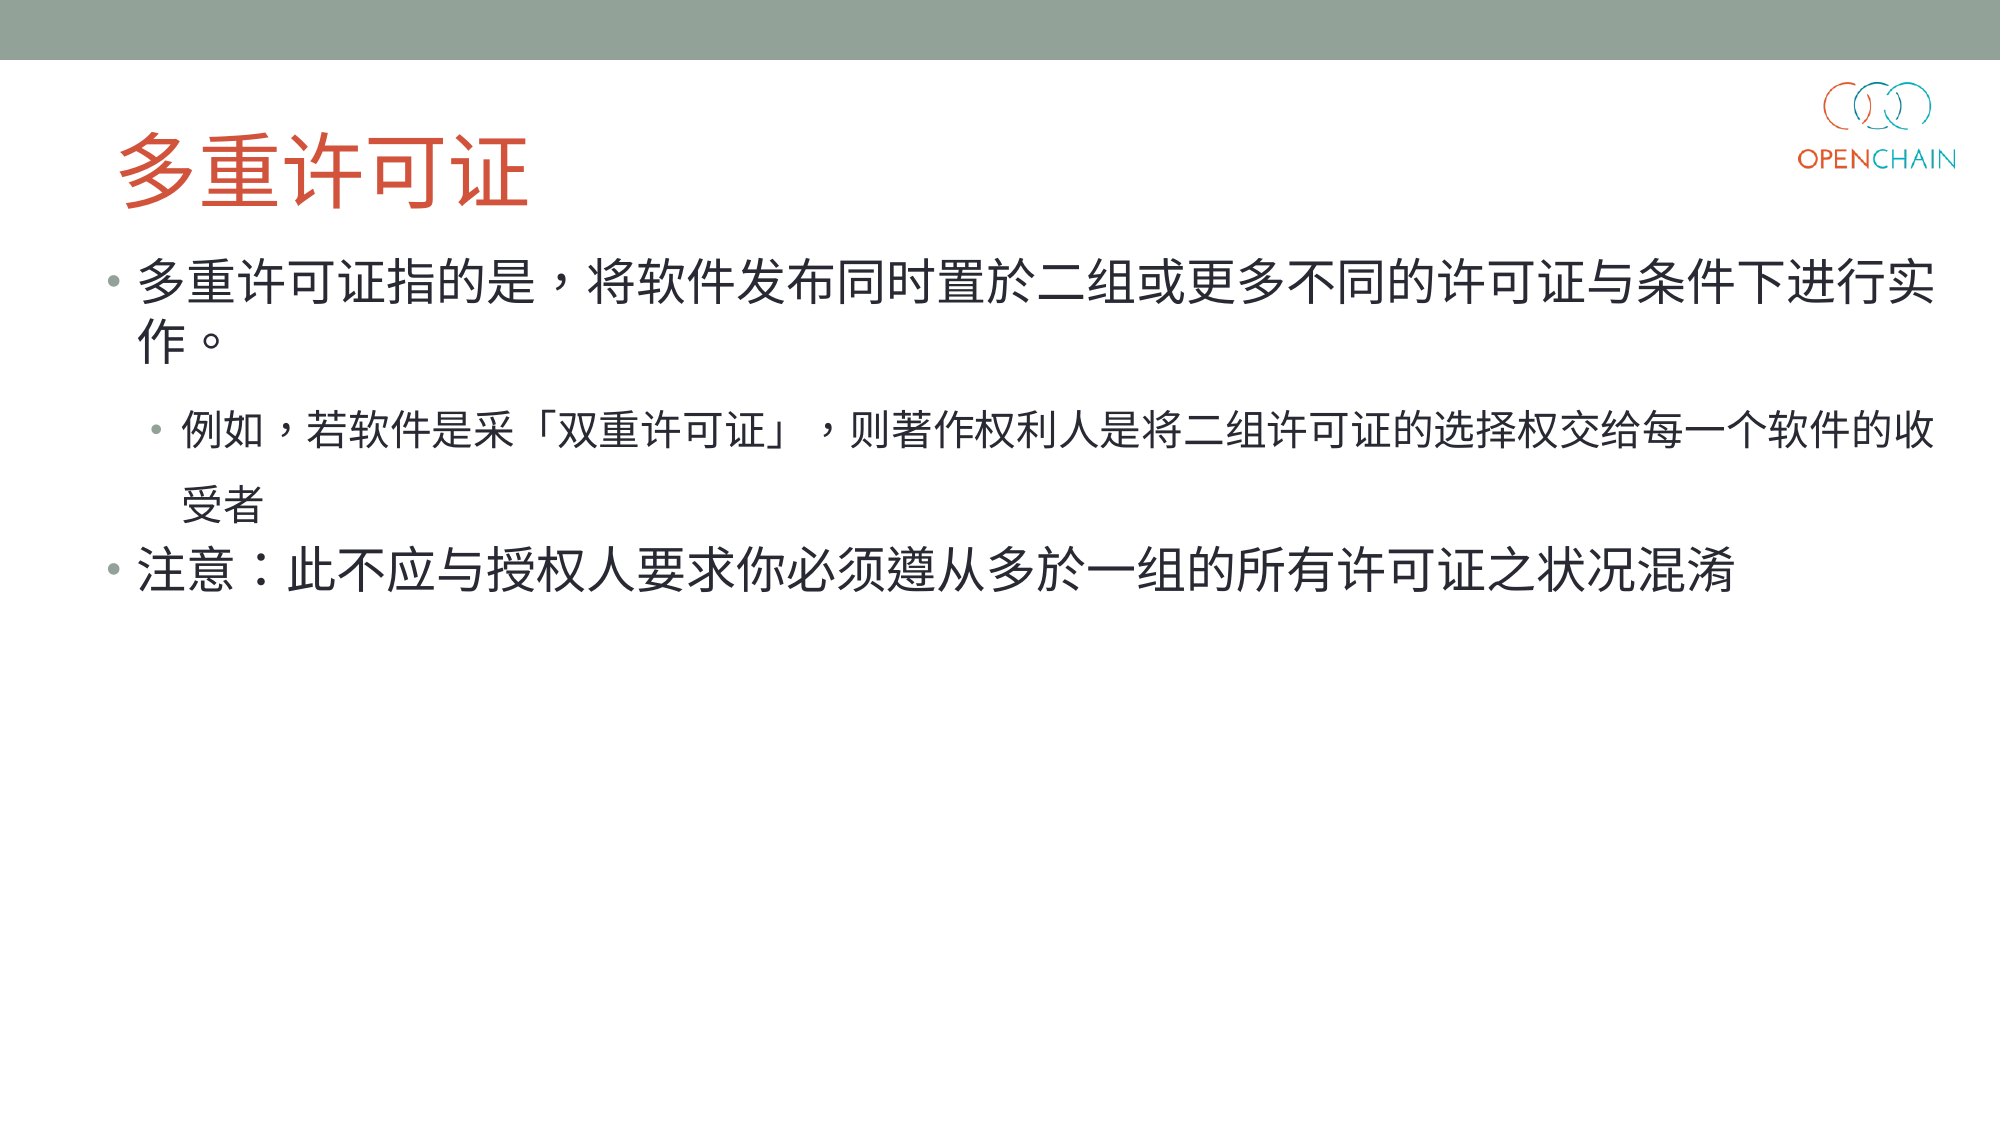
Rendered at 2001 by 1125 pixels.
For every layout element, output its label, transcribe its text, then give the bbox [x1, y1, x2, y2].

title 多重许可证 [99, 87, 1900, 243]
list 多重许可证指的是，将软件发布同时置於二组或更多不同的许可证与条件下进行实作。 例如，若软件是采「双重许可证」，则著作权利人是将二组许可证的选择权交给每一个软件的收受者 注意：此不应与授权人要求你必须遵从多於一组的所有许可证之状况混淆 [91, 243, 1970, 1086]
picture [1798, 82, 1955, 169]
